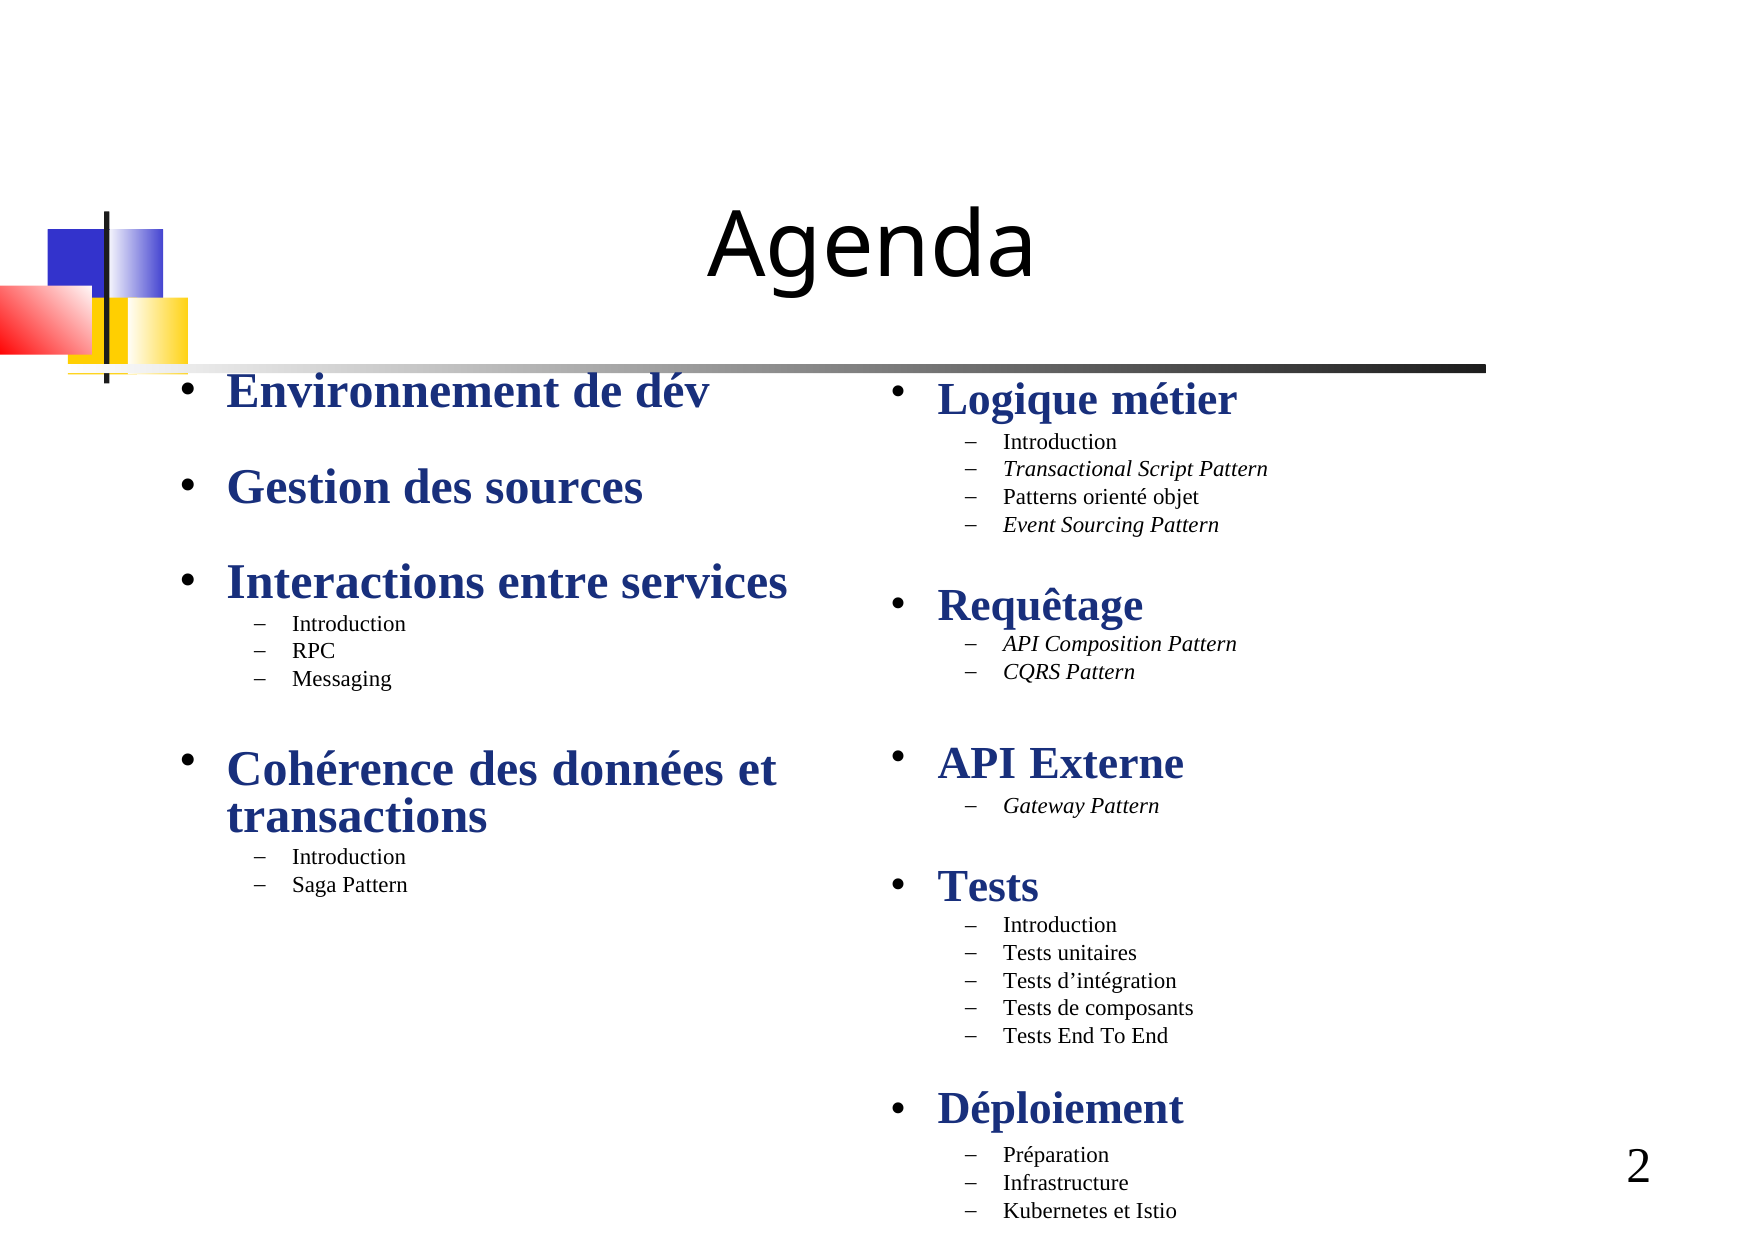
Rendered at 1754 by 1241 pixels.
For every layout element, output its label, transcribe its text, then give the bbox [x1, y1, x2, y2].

list Logique métier Introduction Transactional Script Pattern Patterns orienté objet Event Sourcing Pattern Requêtage API Composition Pattern CQRS Pattern API Externe Gateway Pattern Tests Introduction Tests unitaires Tests d’intégration Tests de composants Tests End To End Déploiement Préparation Infrastructure Kubernetes et Istio [890, 371, 1568, 1207]
list Environnement de dév Gestion des sources Interactions entre services Introduction RPC Messaging Cohérence des données et transactions Introduction Saga Pattern [179, 372, 857, 1241]
title Agenda [179, 139, 1567, 351]
